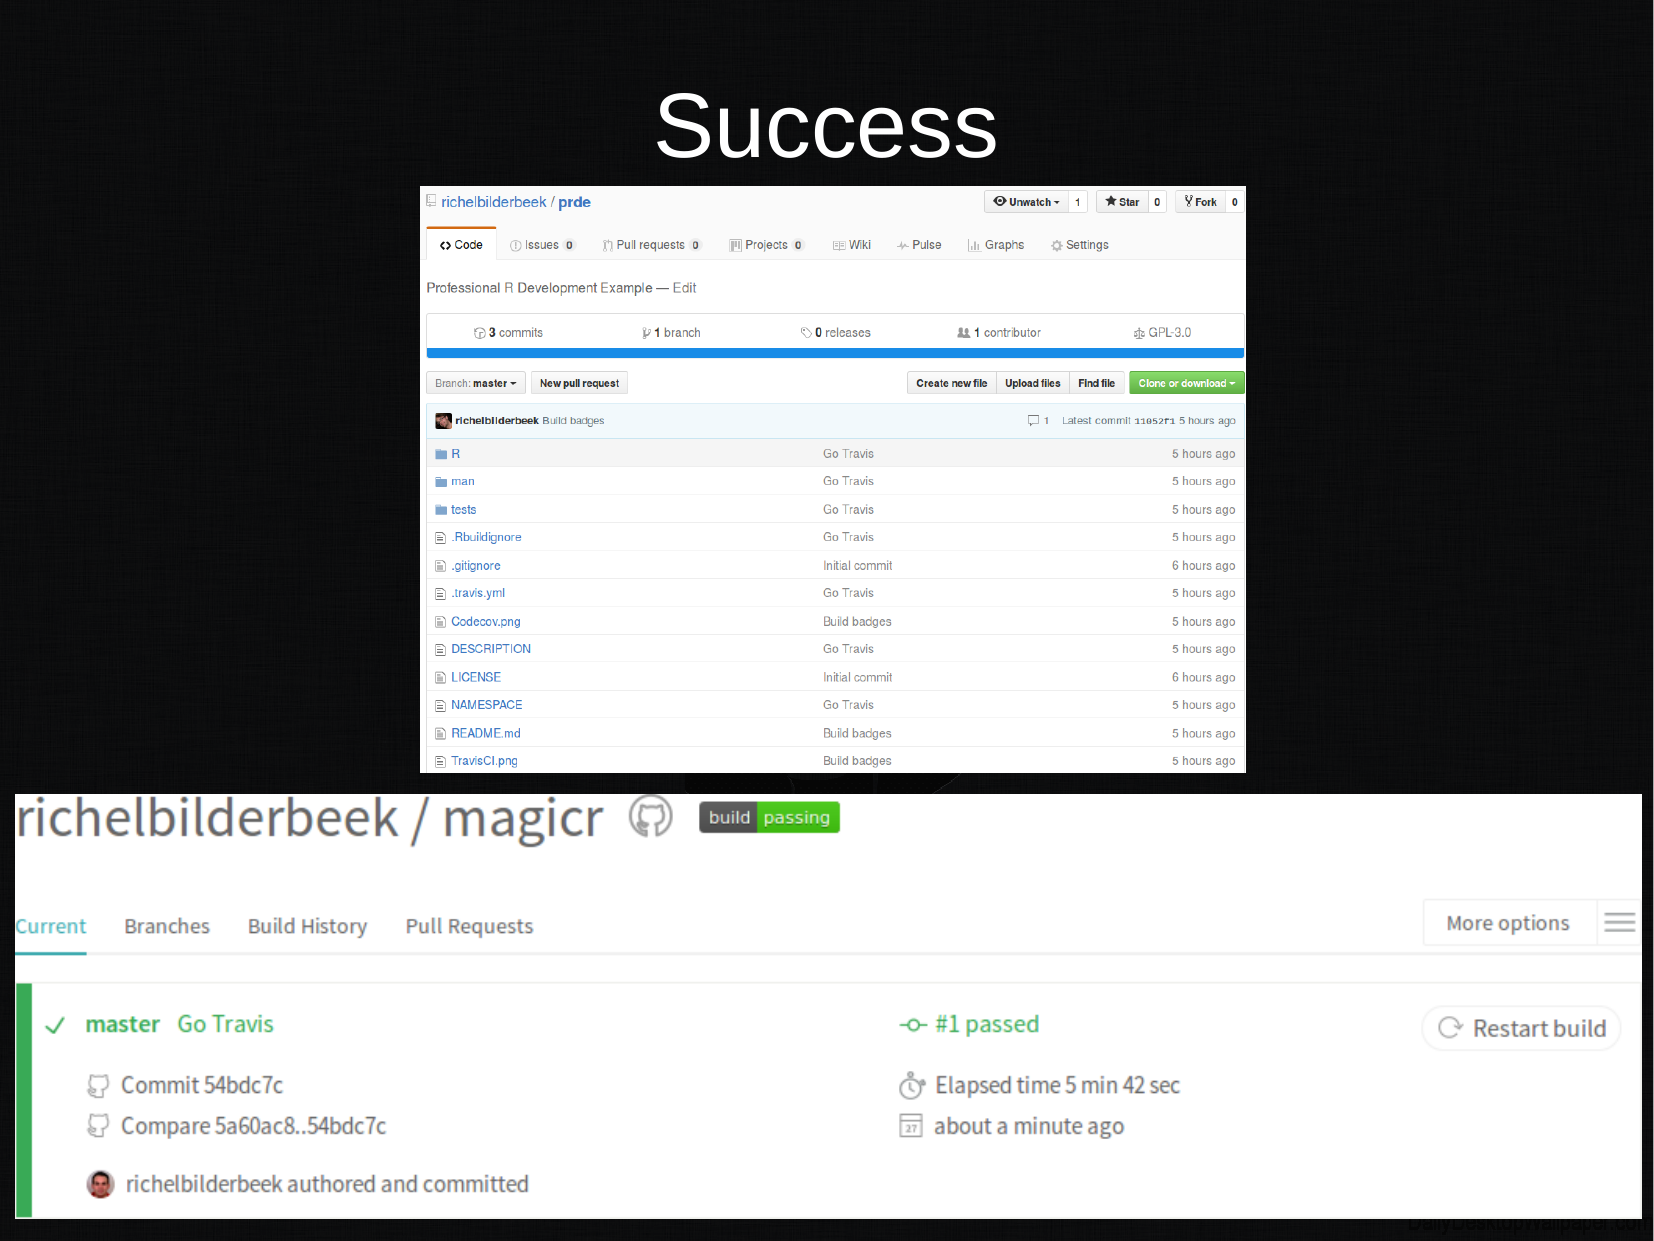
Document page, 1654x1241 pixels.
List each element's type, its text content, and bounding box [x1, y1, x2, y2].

title Success [389, 47, 1264, 205]
picture [0, 0, 1654, 1241]
